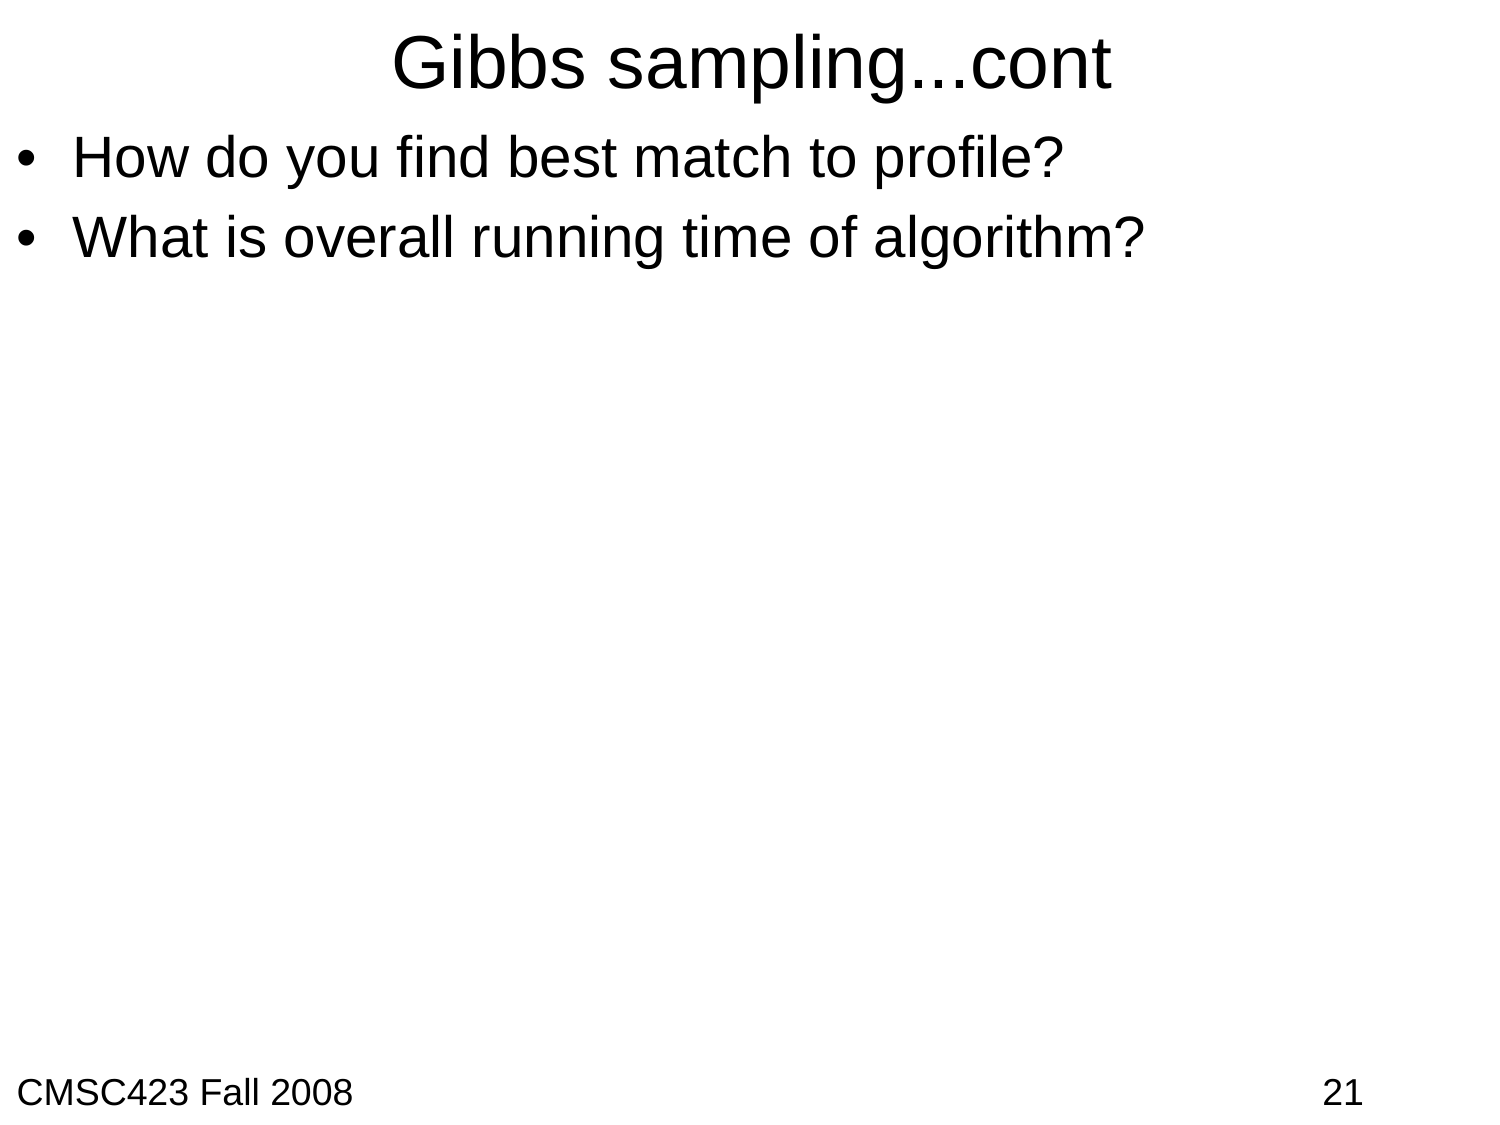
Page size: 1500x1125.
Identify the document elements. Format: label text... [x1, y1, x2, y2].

list How do you find best match to profile? What is overall running time of algorithm? [16, 124, 1485, 1072]
title Gibbs sampling...cont [19, 9, 1485, 116]
